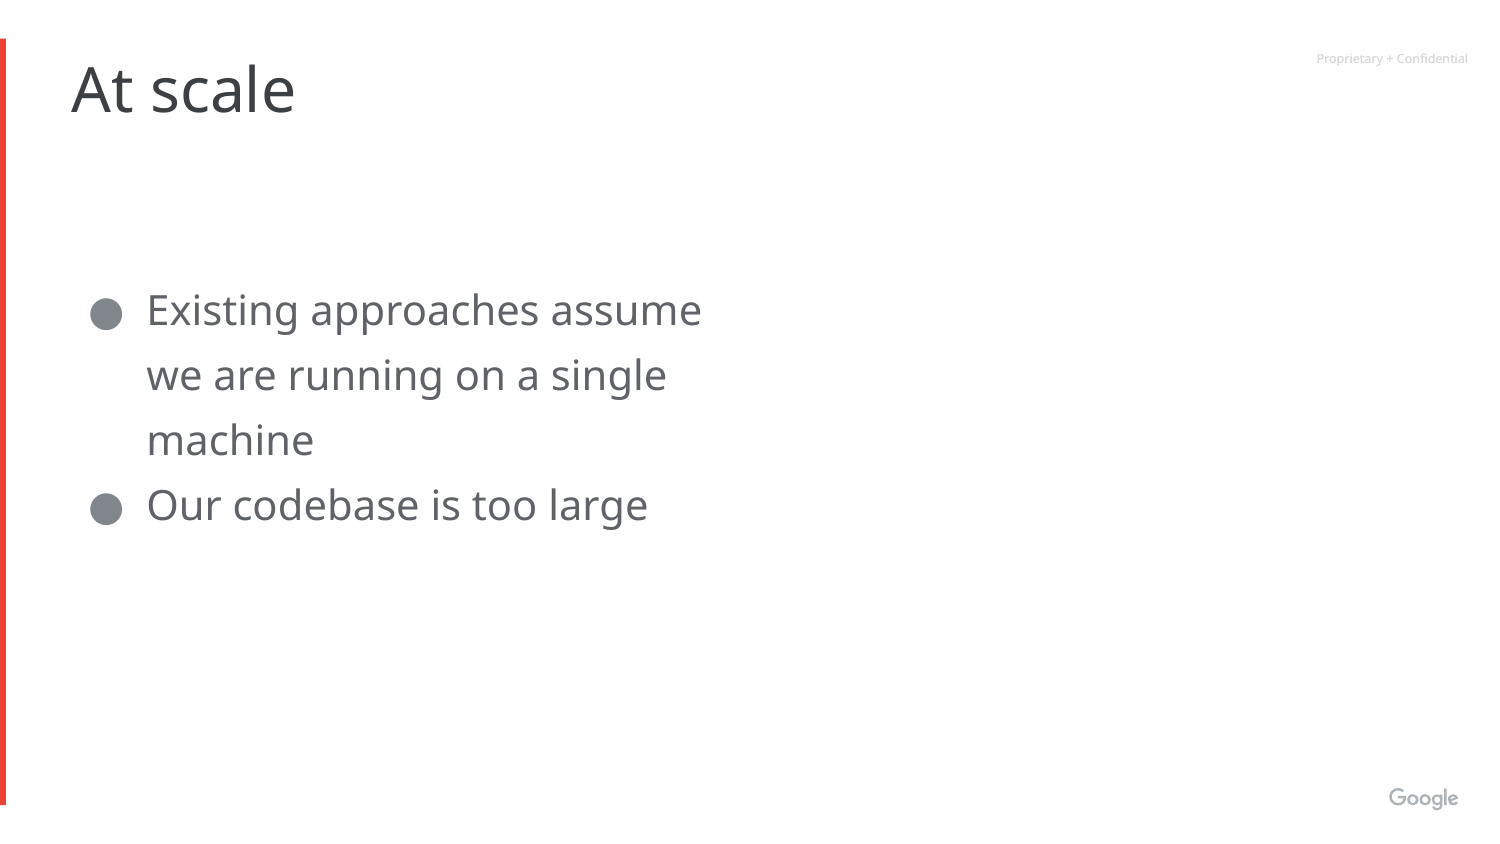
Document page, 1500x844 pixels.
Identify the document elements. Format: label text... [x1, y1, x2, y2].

title At scale [56, 43, 1336, 112]
list Existing approaches assume we are running on a single machine Our codebase is too large [56, 254, 784, 590]
